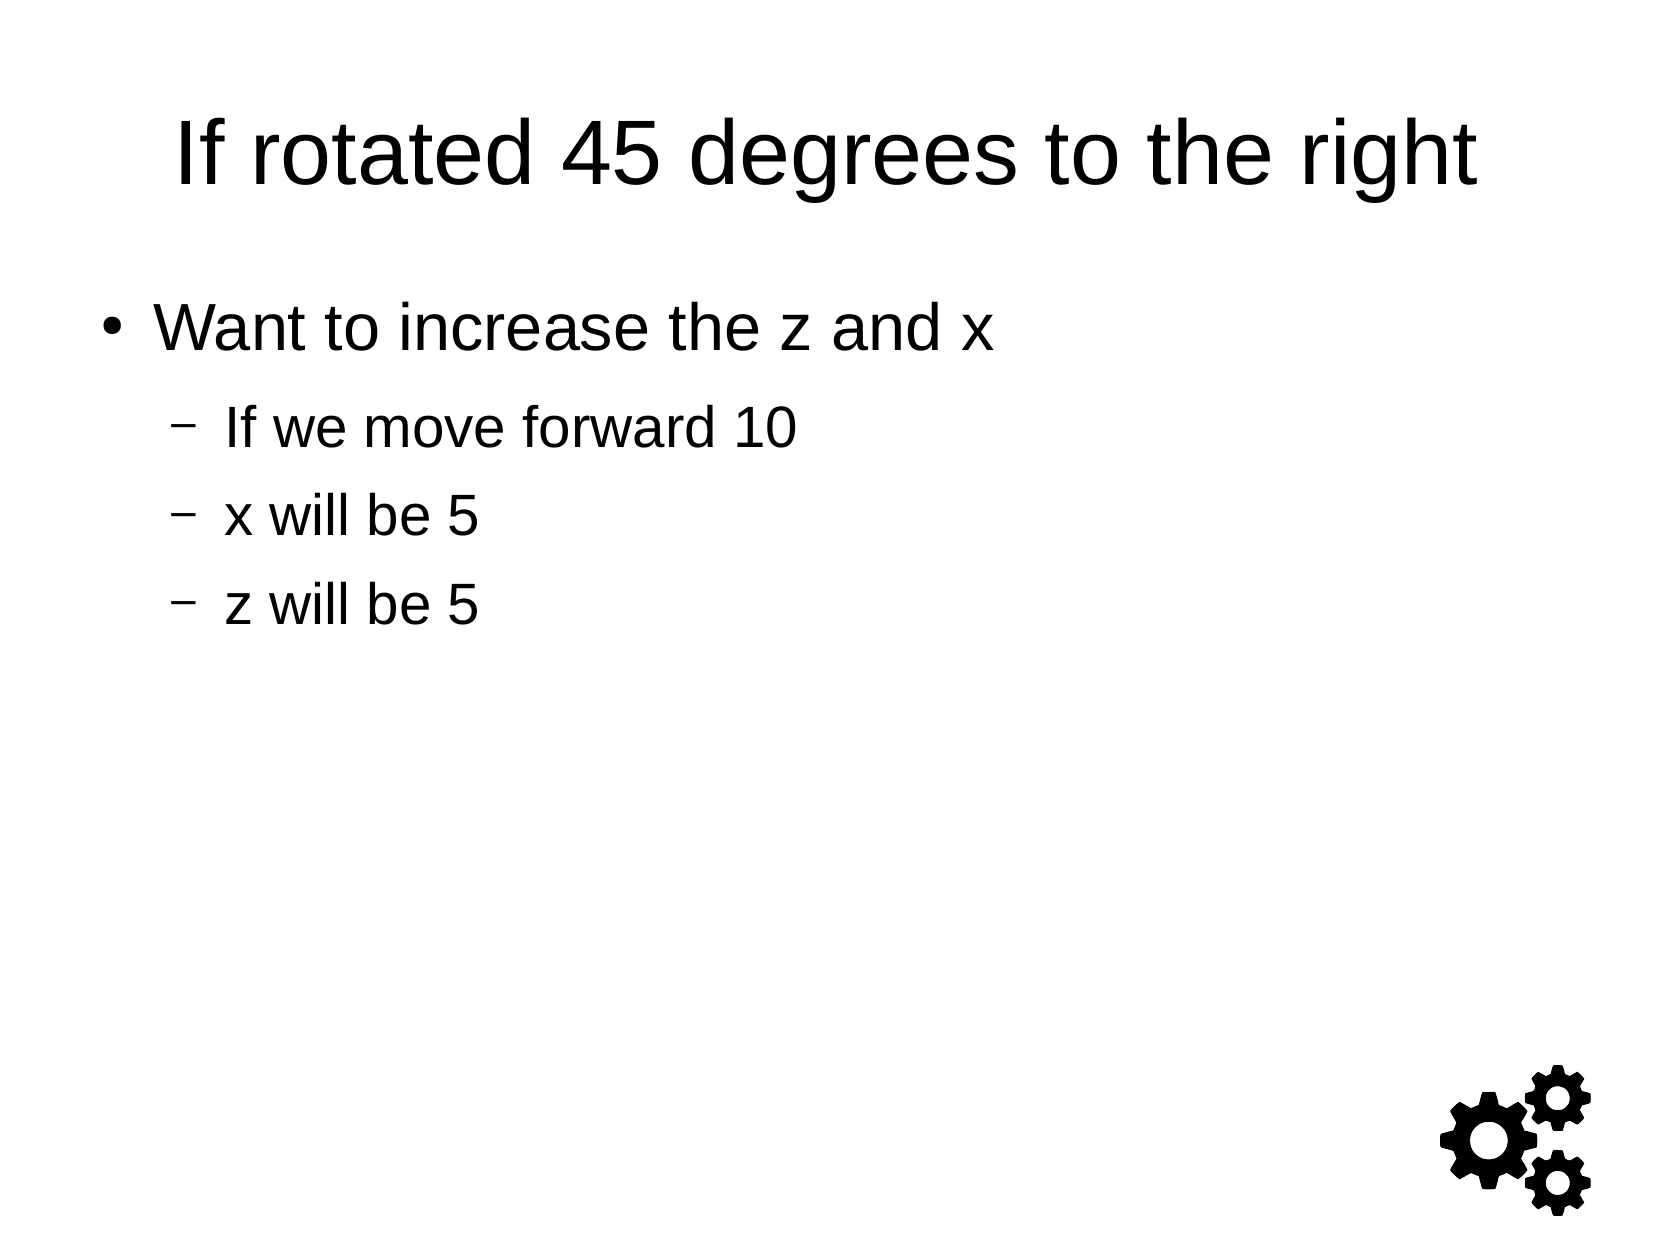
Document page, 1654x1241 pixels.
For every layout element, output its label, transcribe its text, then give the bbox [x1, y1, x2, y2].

list Want to increase the z and x If we move forward 10 x will be 5 z will be 5 [82, 290, 1571, 1010]
picture [1440, 1065, 1591, 1216]
title If rotated 45 degrees to the right [82, 49, 1571, 257]
